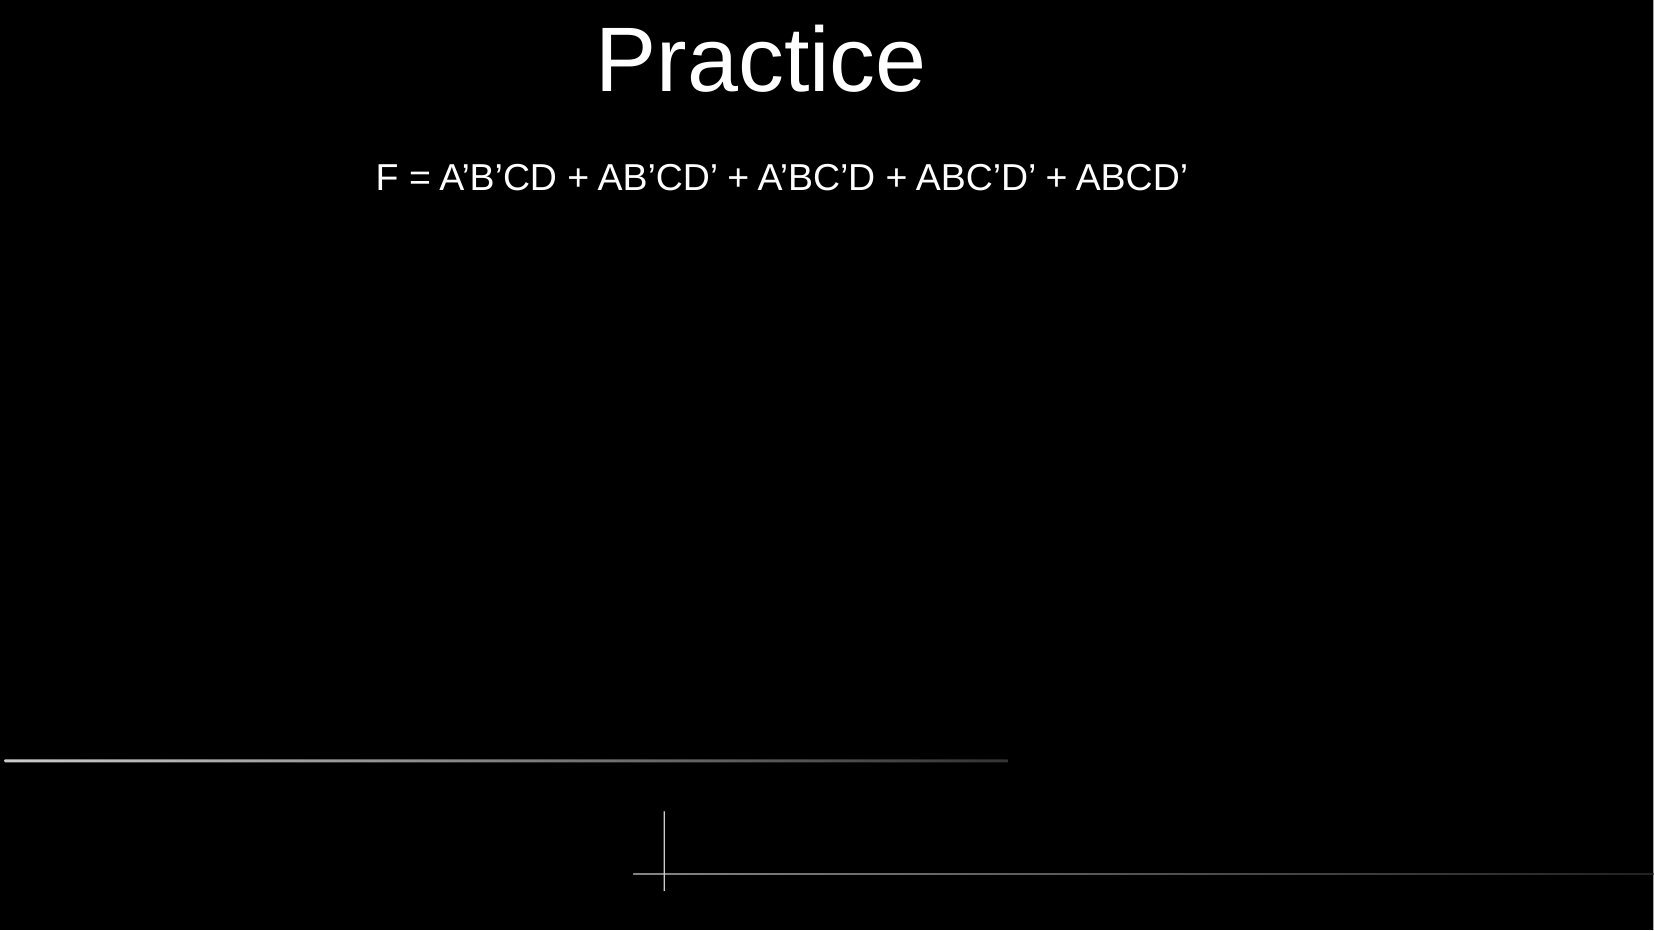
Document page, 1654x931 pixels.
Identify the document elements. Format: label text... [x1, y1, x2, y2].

text_box F = A’B’CD + AB’CD’ + A’BC’D + ABC’D’ + ABCD’ [360, 149, 1205, 207]
title Practice [23, 5, 1501, 114]
